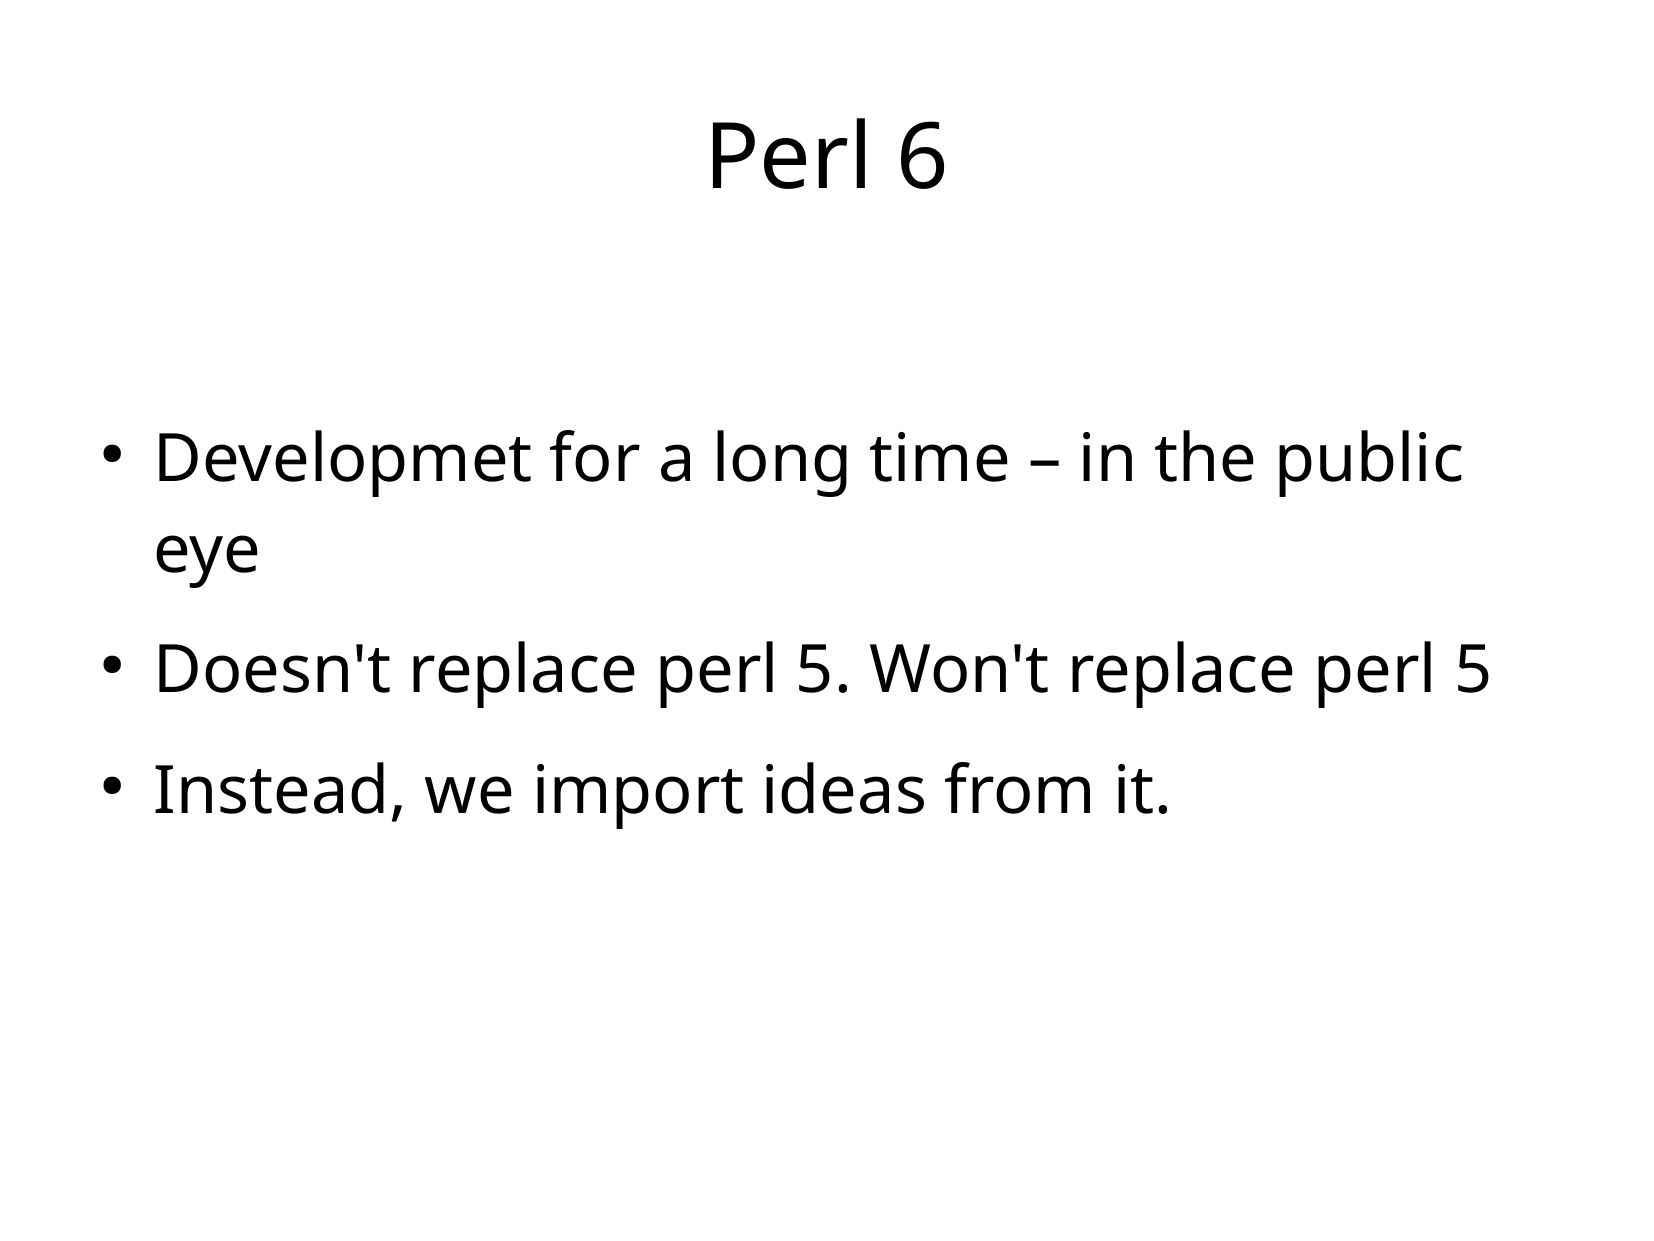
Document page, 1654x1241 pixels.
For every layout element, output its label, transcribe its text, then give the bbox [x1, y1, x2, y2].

list Developmet for a long time – in the public eye Doesn't replace perl 5. Won't replace perl 5 Instead, we import ideas from it. [82, 290, 1571, 1109]
title Perl 6 [82, 49, 1571, 257]
